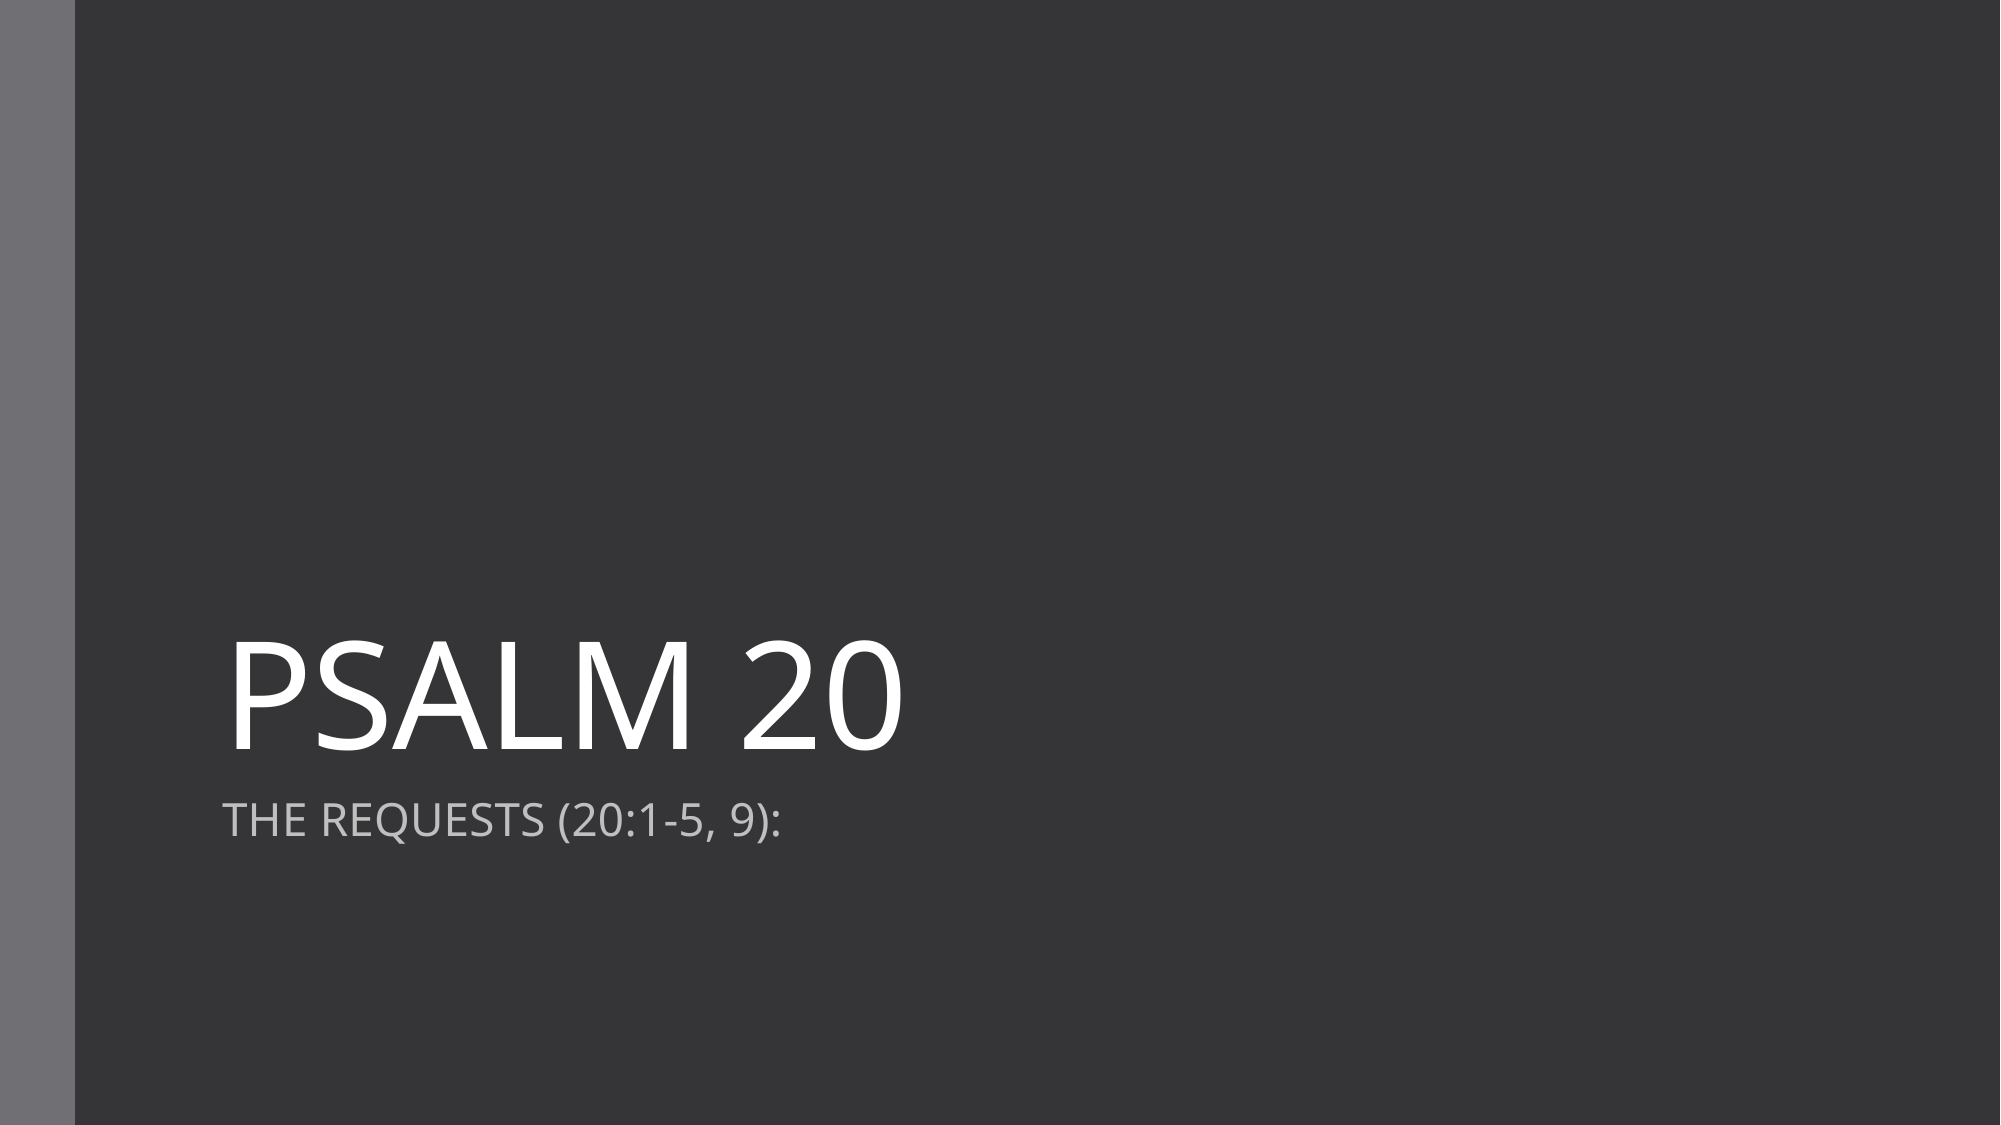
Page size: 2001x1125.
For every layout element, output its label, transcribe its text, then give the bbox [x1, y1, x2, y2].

title PSALM 20 [206, 124, 1752, 787]
subtitle THE REQUESTS (20:1-5, 9): [206, 787, 1752, 1066]
